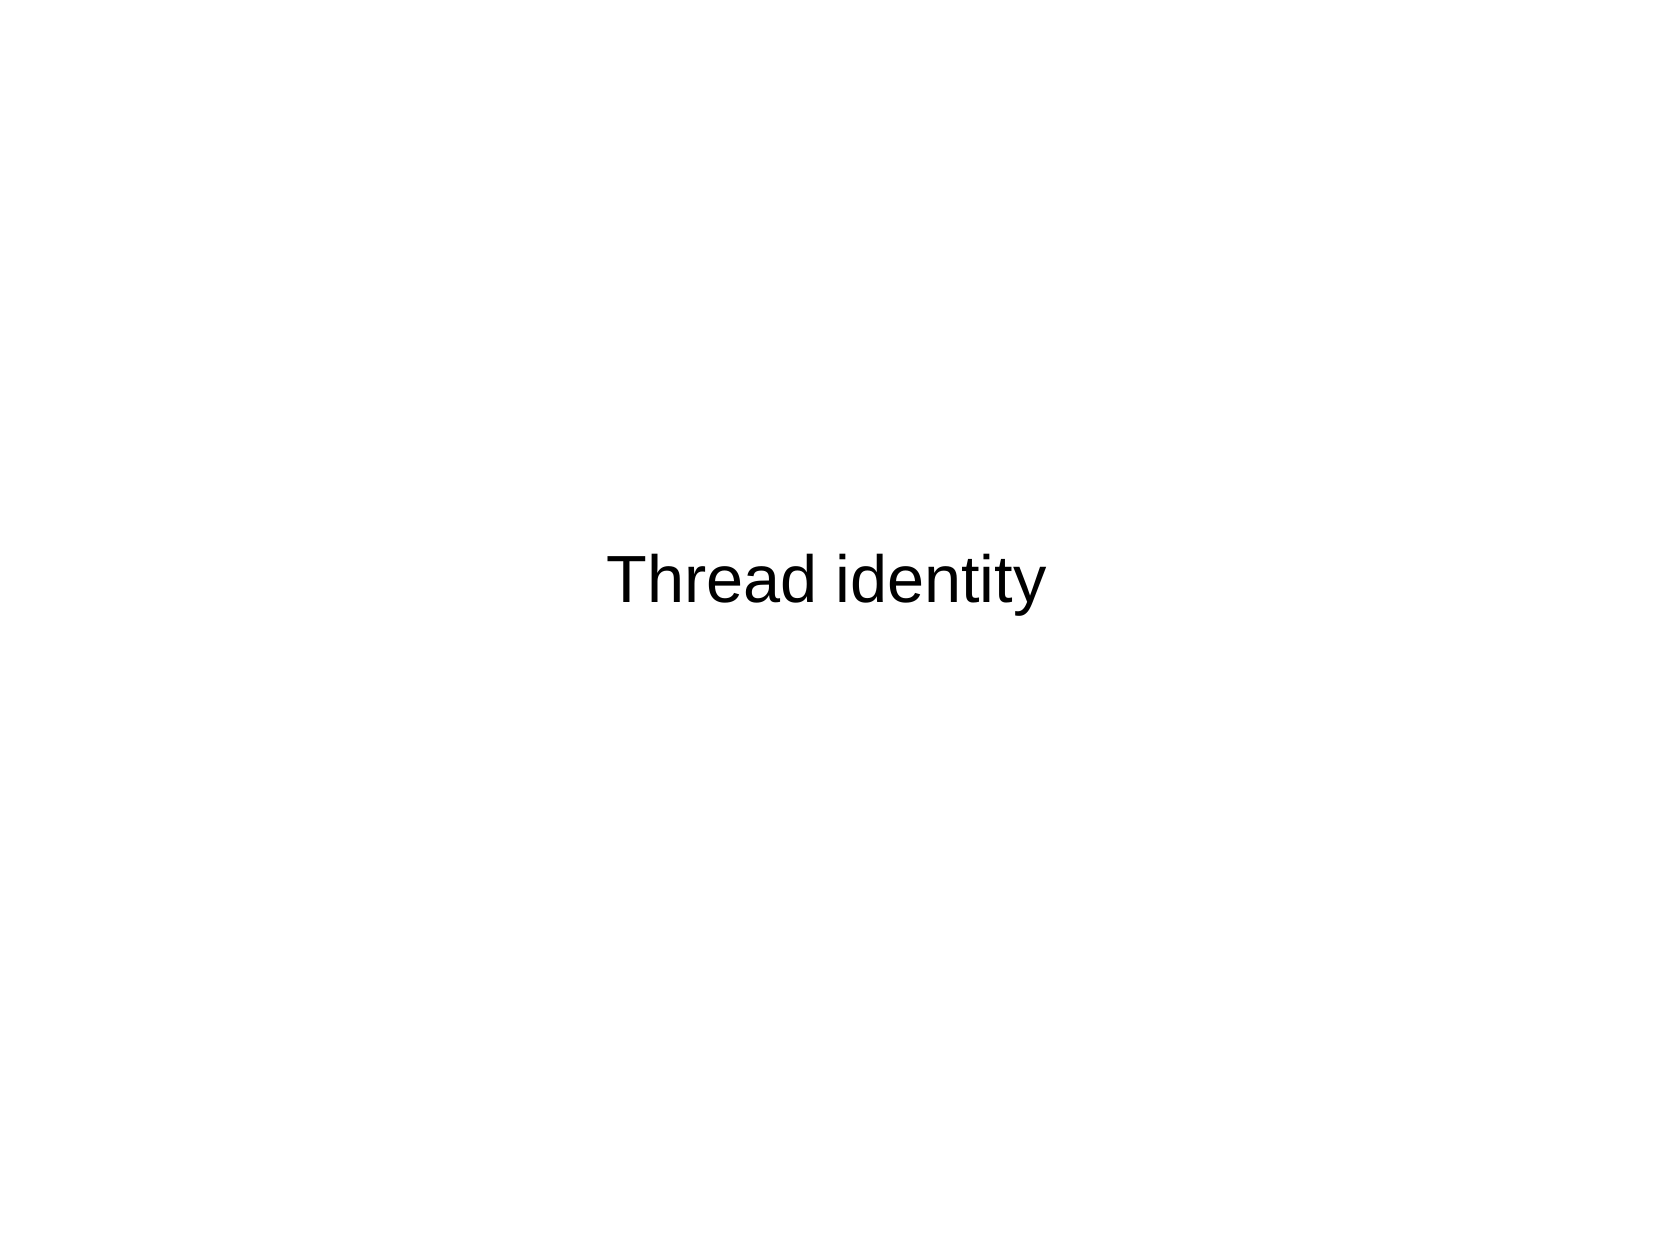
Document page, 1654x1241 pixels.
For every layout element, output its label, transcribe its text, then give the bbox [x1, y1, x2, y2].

subtitle Thread identity [82, 49, 1571, 1109]
